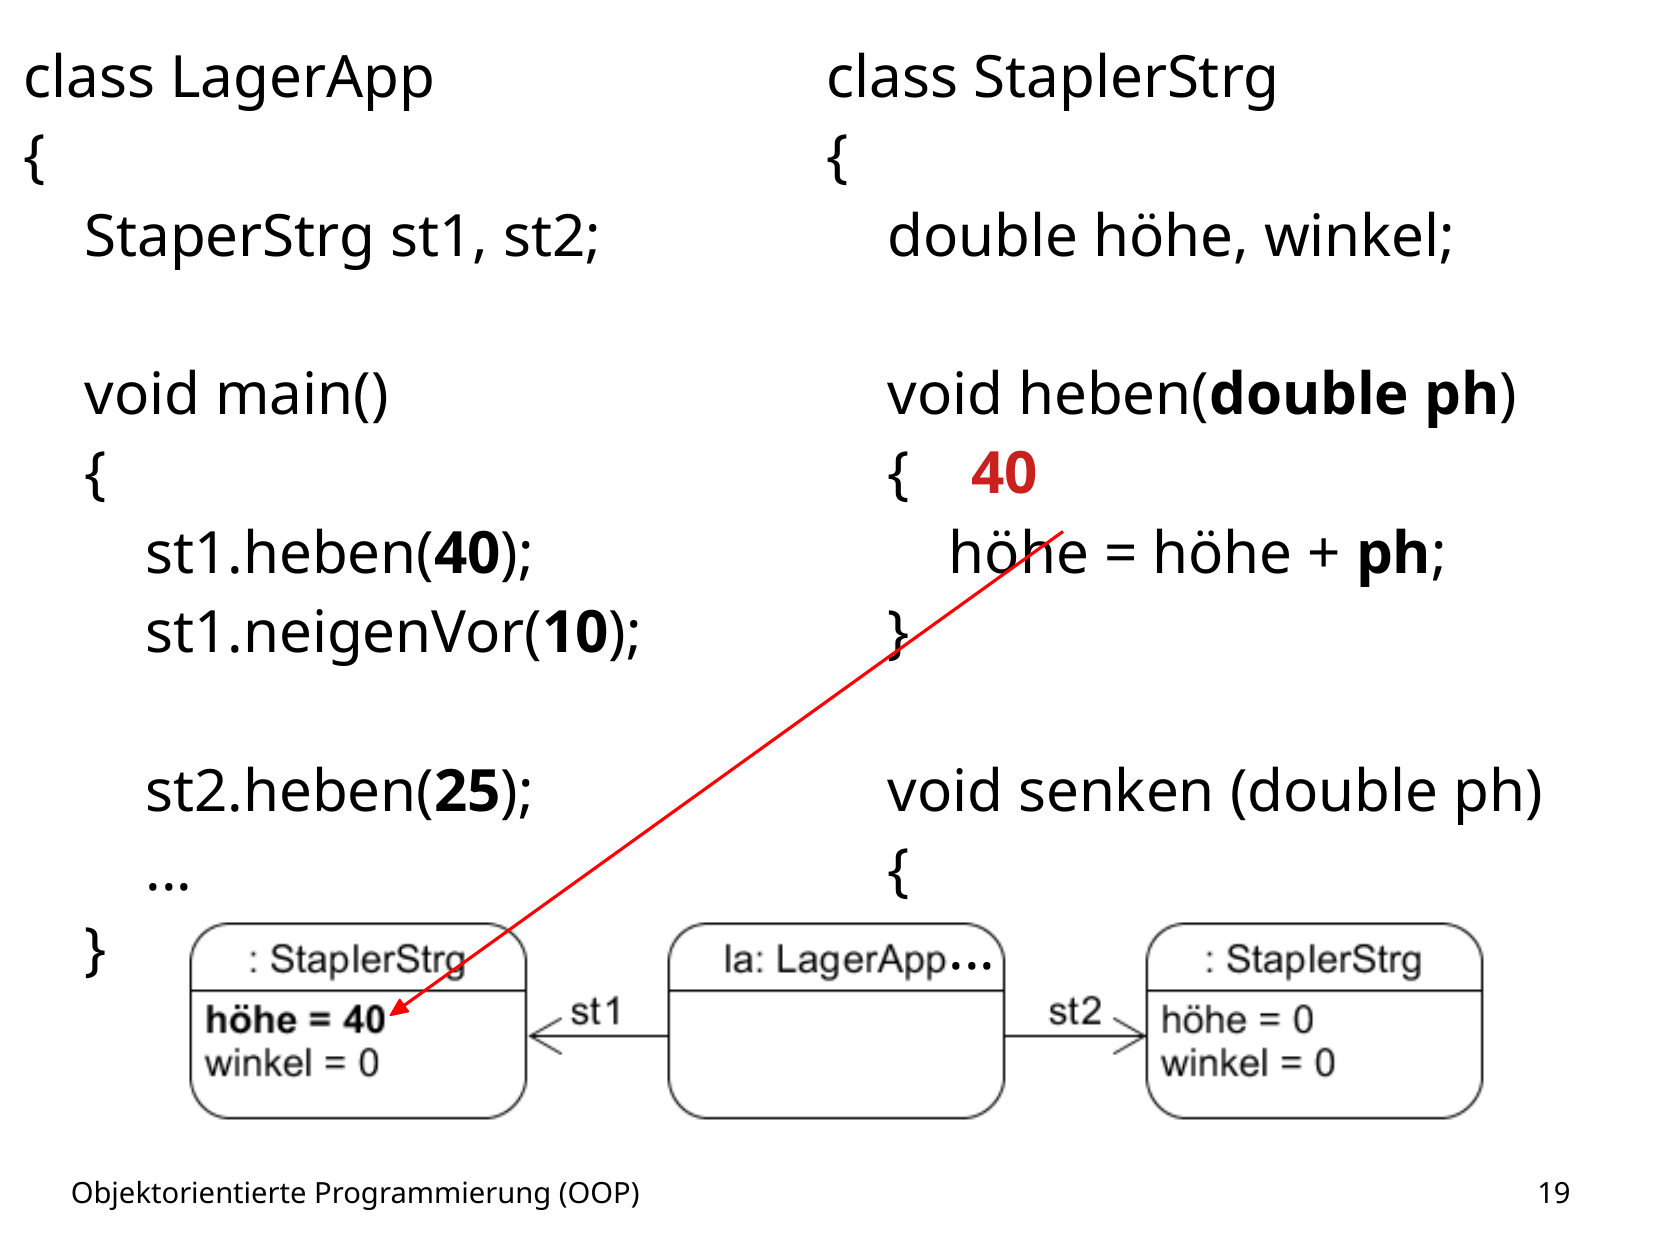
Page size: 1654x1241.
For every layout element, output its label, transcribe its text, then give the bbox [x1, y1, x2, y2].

list class StaplerStrg { double höhe, winkel; void heben(double ph) { 40 höhe = höhe + ph; } void senken (double ph) { ... [826, 35, 1630, 1028]
list class LagerApp { StaperStrg st1, st2; void main() { st1.heben(40); st1.neigenVor(10); st2.heben(25); ... } [411, 738, 780, 1004]
picture [188, 921, 1486, 1123]
list class LagerApp { StaperStrg st1, st2; void main() { st1.heben(40); st1.neigenVor(10); st2.heben(25); ... } [23, 35, 780, 1004]
